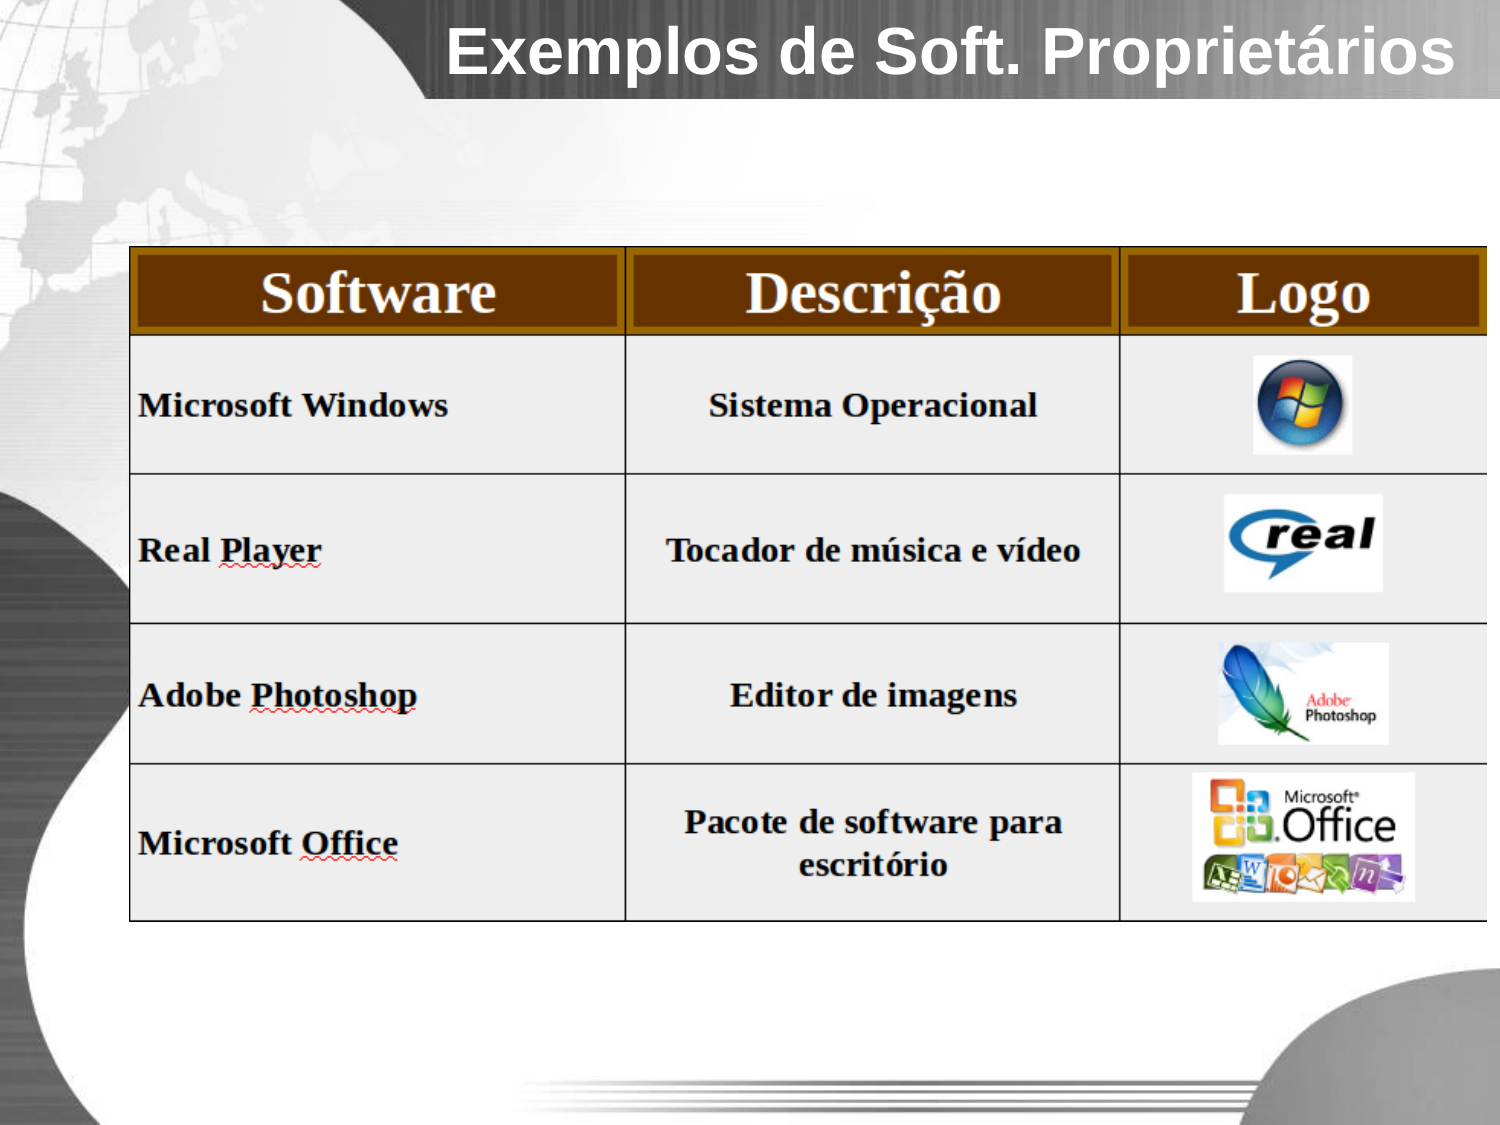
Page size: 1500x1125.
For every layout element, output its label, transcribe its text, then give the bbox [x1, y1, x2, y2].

picture [0, 0, 1500, 1125]
title Exemplos de Soft. Proprietários [430, 0, 1489, 97]
